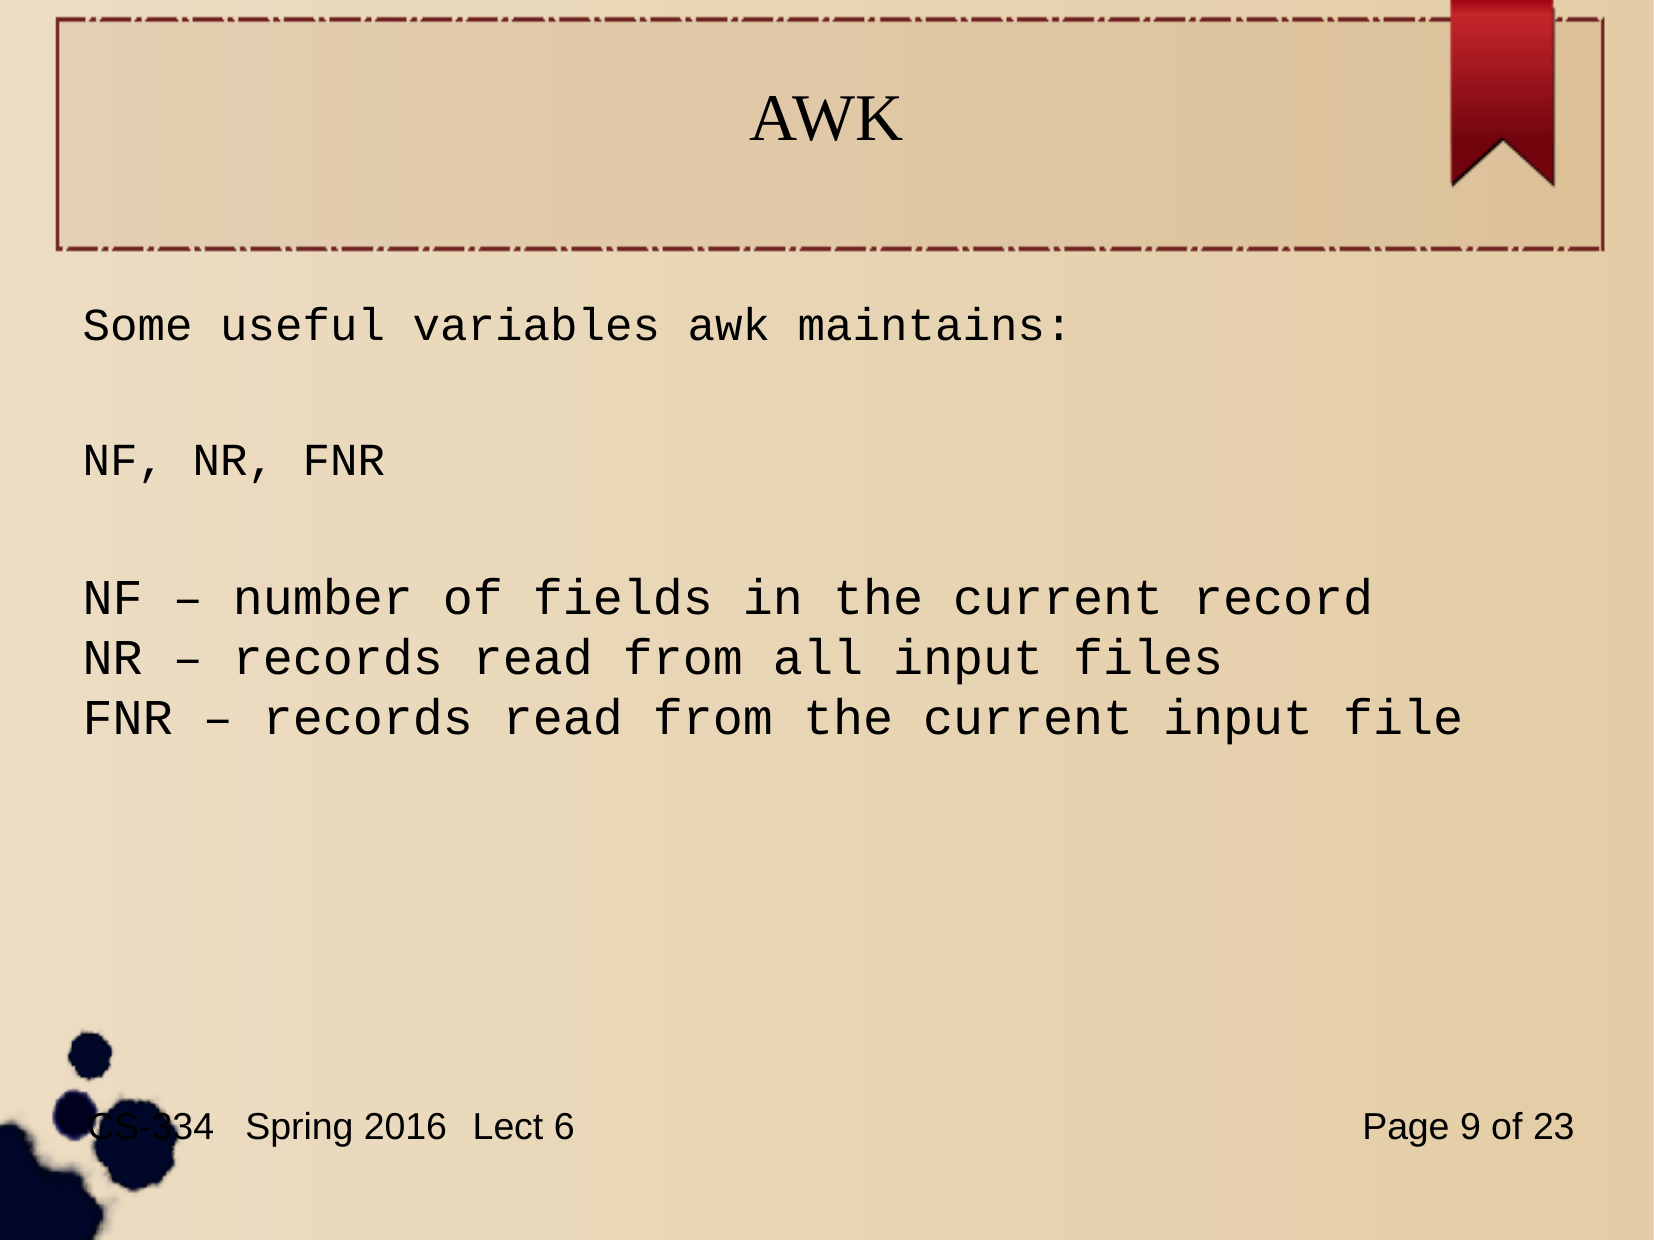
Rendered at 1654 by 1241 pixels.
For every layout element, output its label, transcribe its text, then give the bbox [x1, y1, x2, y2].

text_box Some useful variables awk maintains: NF, NR, FNR NF – number of fields in the current record NR – records read from all input files FNR – records read from the current input file [82, 184, 1571, 1015]
text_box AWK [82, 47, 1571, 180]
text_box CS-334 Spring 2016 Lect 6 Page <number> of 23 [6, 1095, 1654, 1165]
picture [0, 0, 1654, 1240]
